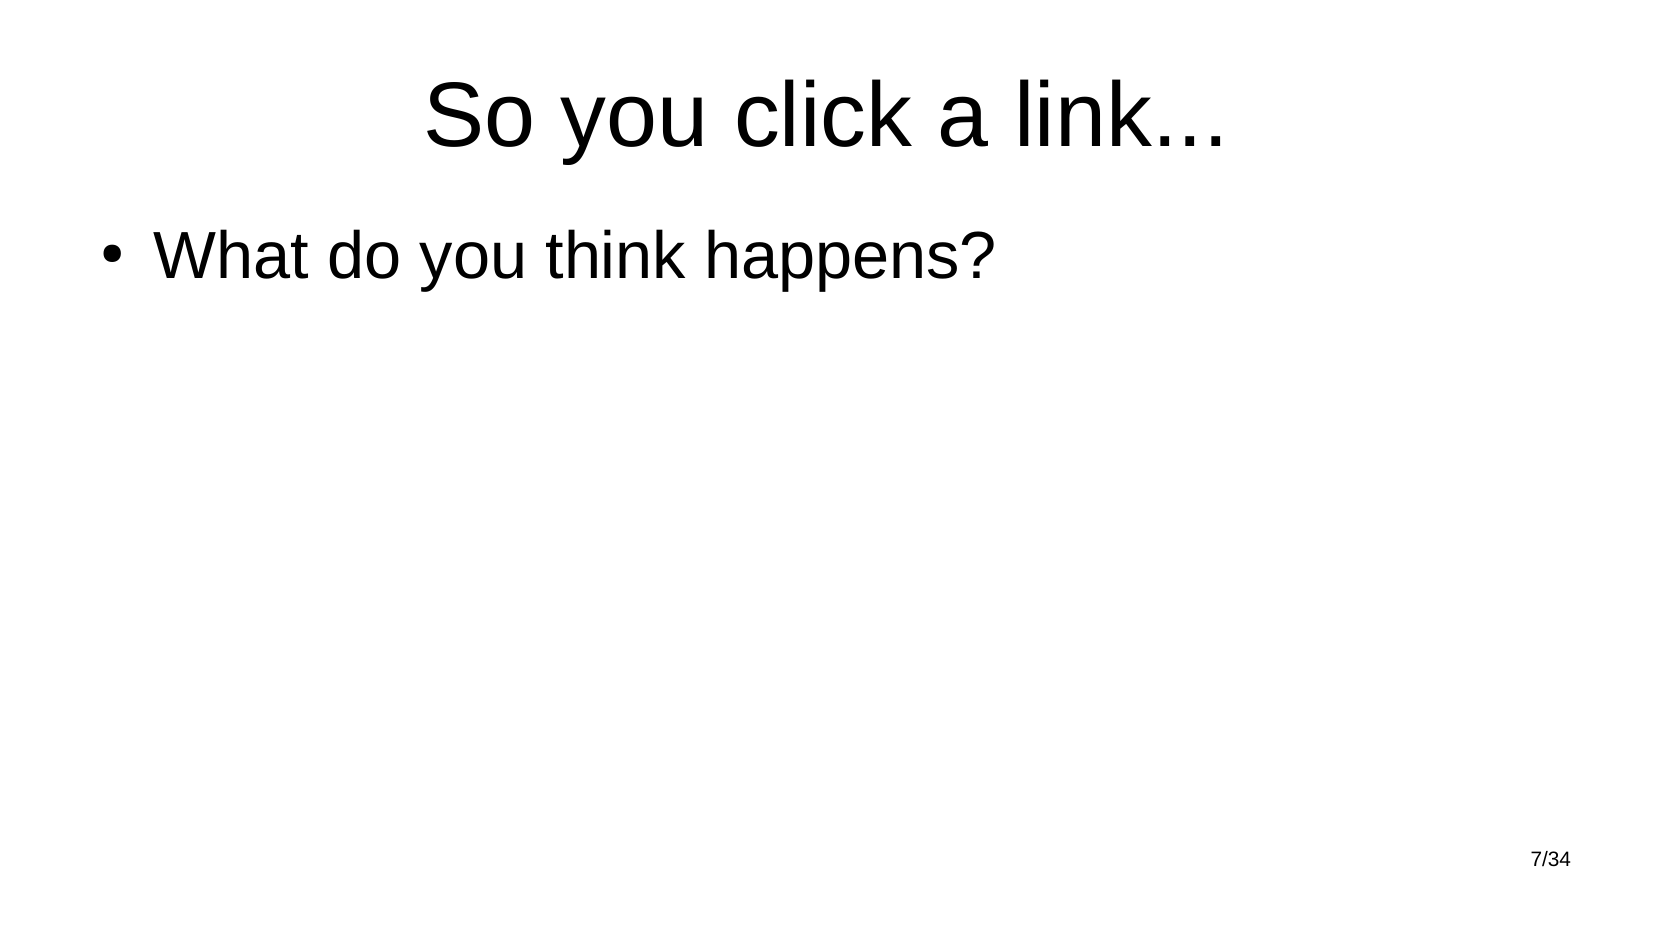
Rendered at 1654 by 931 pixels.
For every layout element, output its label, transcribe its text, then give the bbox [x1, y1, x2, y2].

title So you click a link... [82, 37, 1571, 193]
list What do you think happens? [82, 217, 1571, 758]
